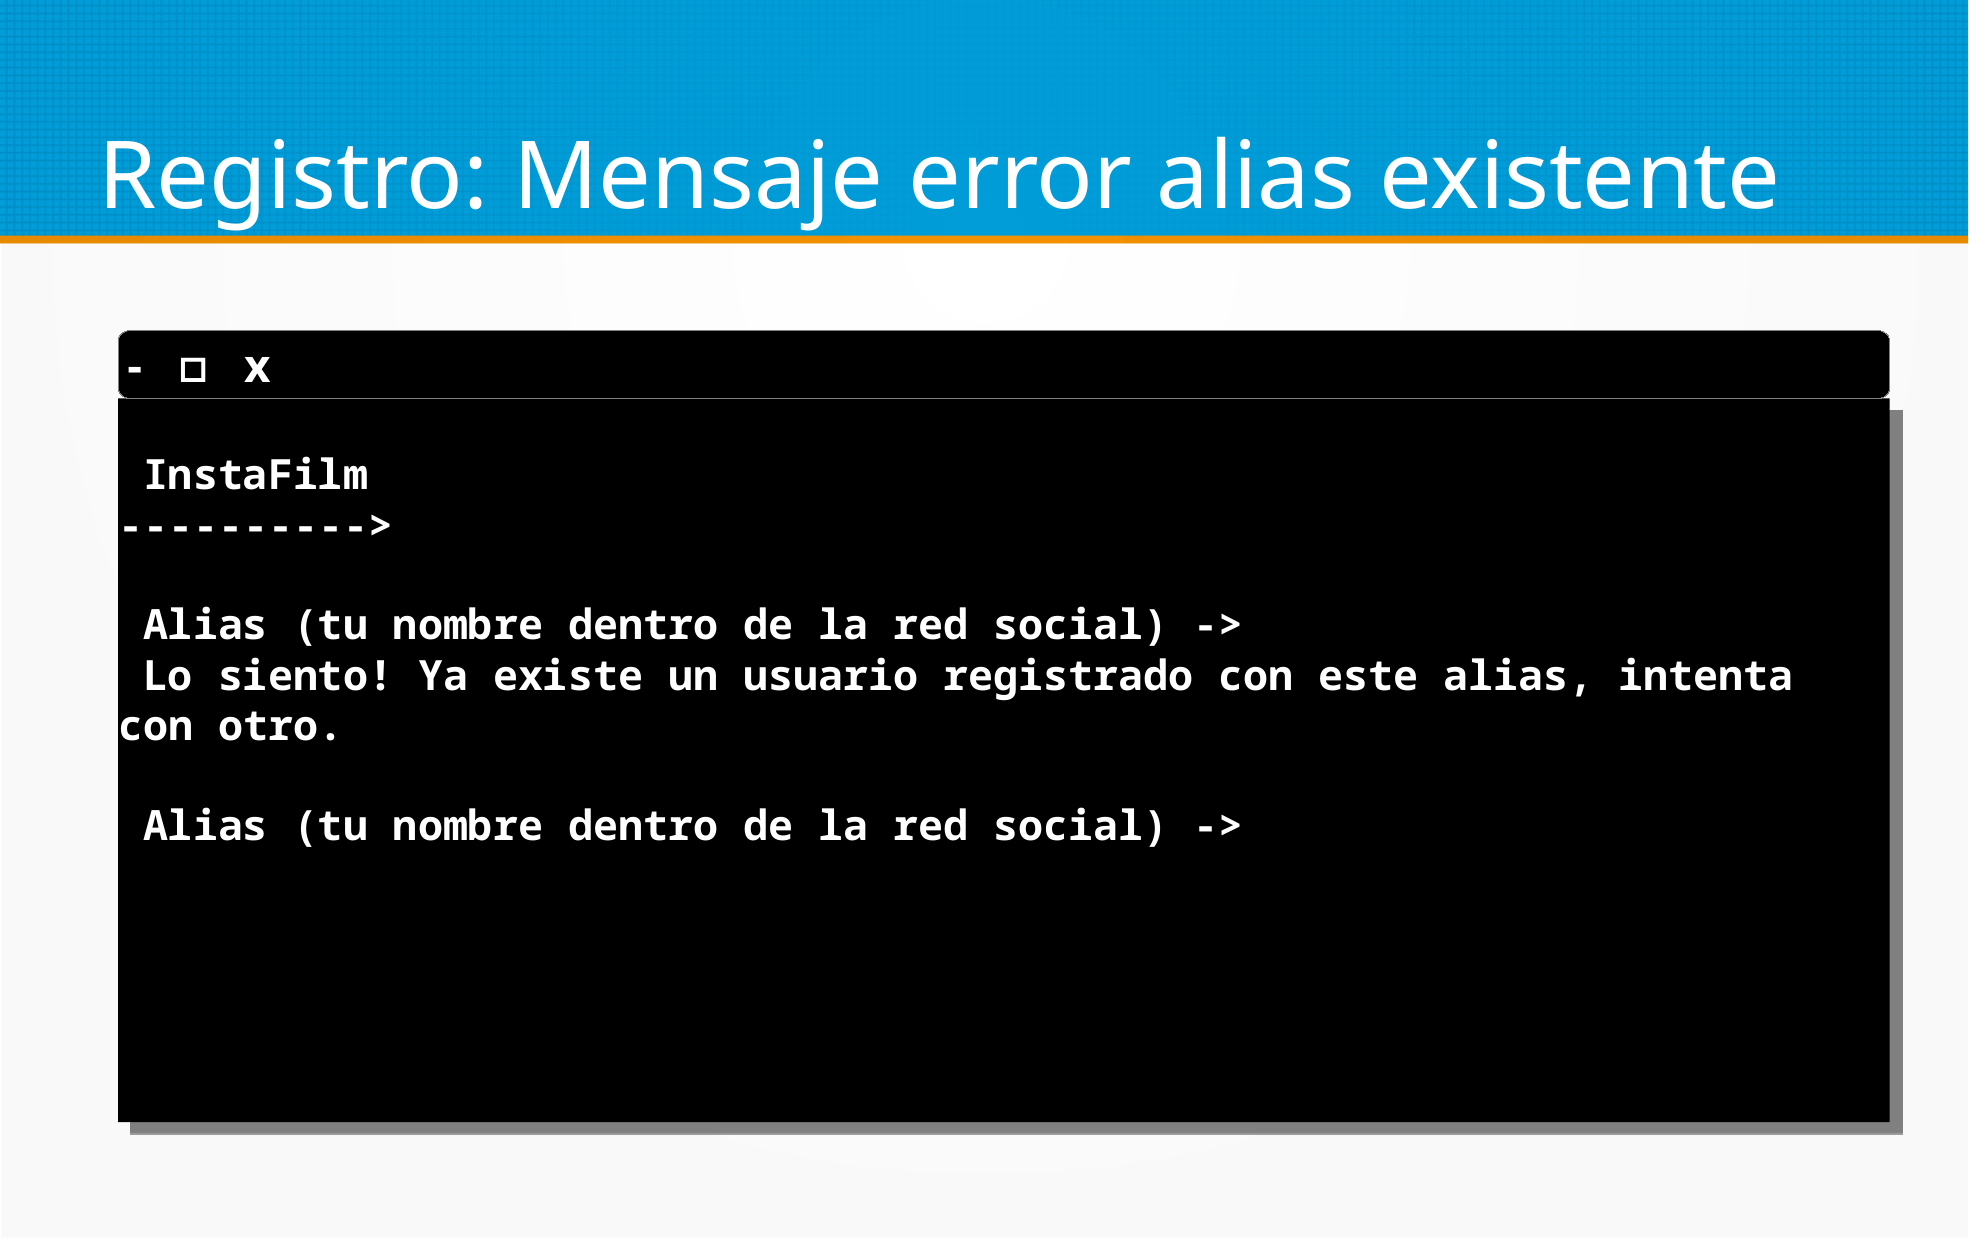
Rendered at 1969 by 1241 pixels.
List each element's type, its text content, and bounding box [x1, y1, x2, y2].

title Registro: Mensaje error alias existente [98, 19, 1870, 227]
text_box - □ x [118, 330, 1890, 399]
text_box InstaFilm ----------> Alias (tu nombre dentro de la red social) -> Lo siento! Ya existe un usuario registrado con este alias, intenta con otro. Alias (tu nombre dentro de la red social) -> [118, 398, 1890, 1123]
